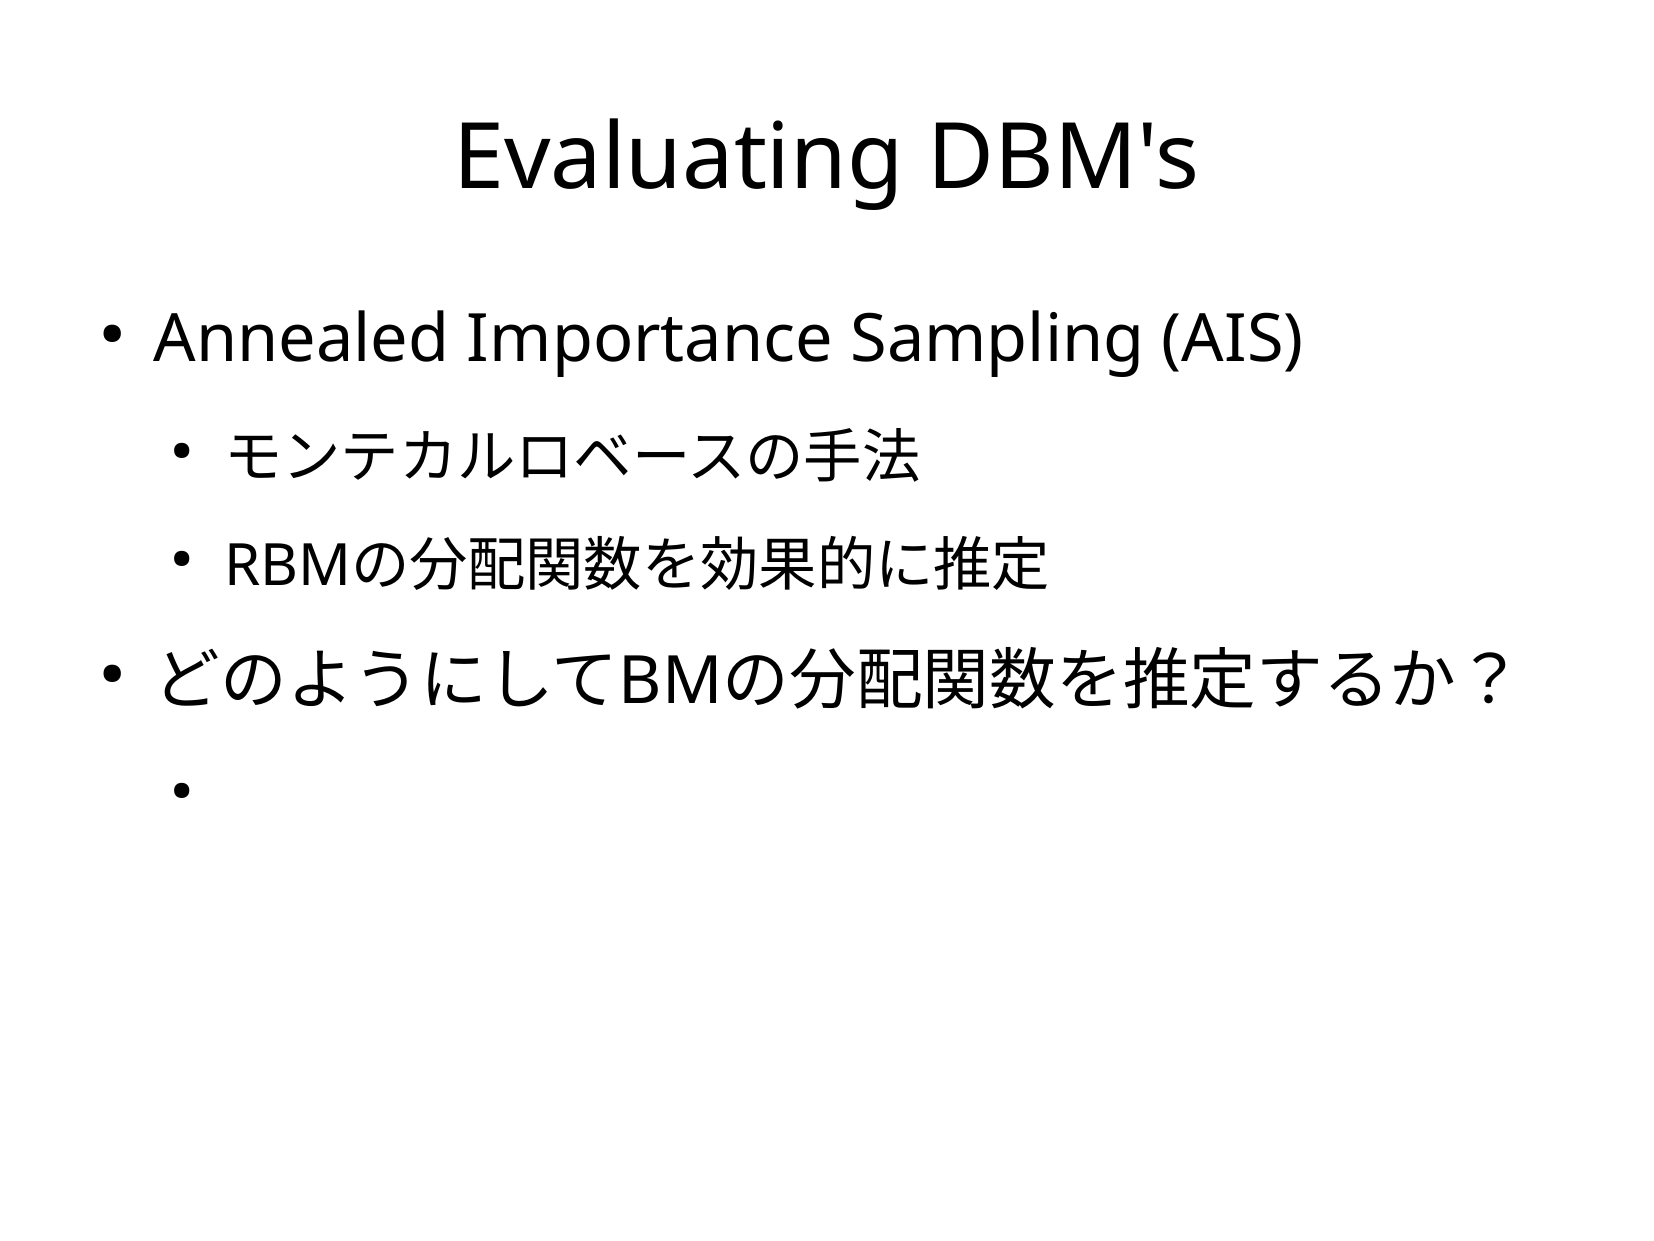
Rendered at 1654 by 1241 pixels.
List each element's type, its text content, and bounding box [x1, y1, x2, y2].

list Annealed Importance Sampling (AIS) モンテカルロベースの手法 RBMの分配関数を効果的に推定 どのようにしてBMの分配関数を推定するか？ [82, 290, 1571, 1109]
title Evaluating DBM's [82, 49, 1571, 257]
